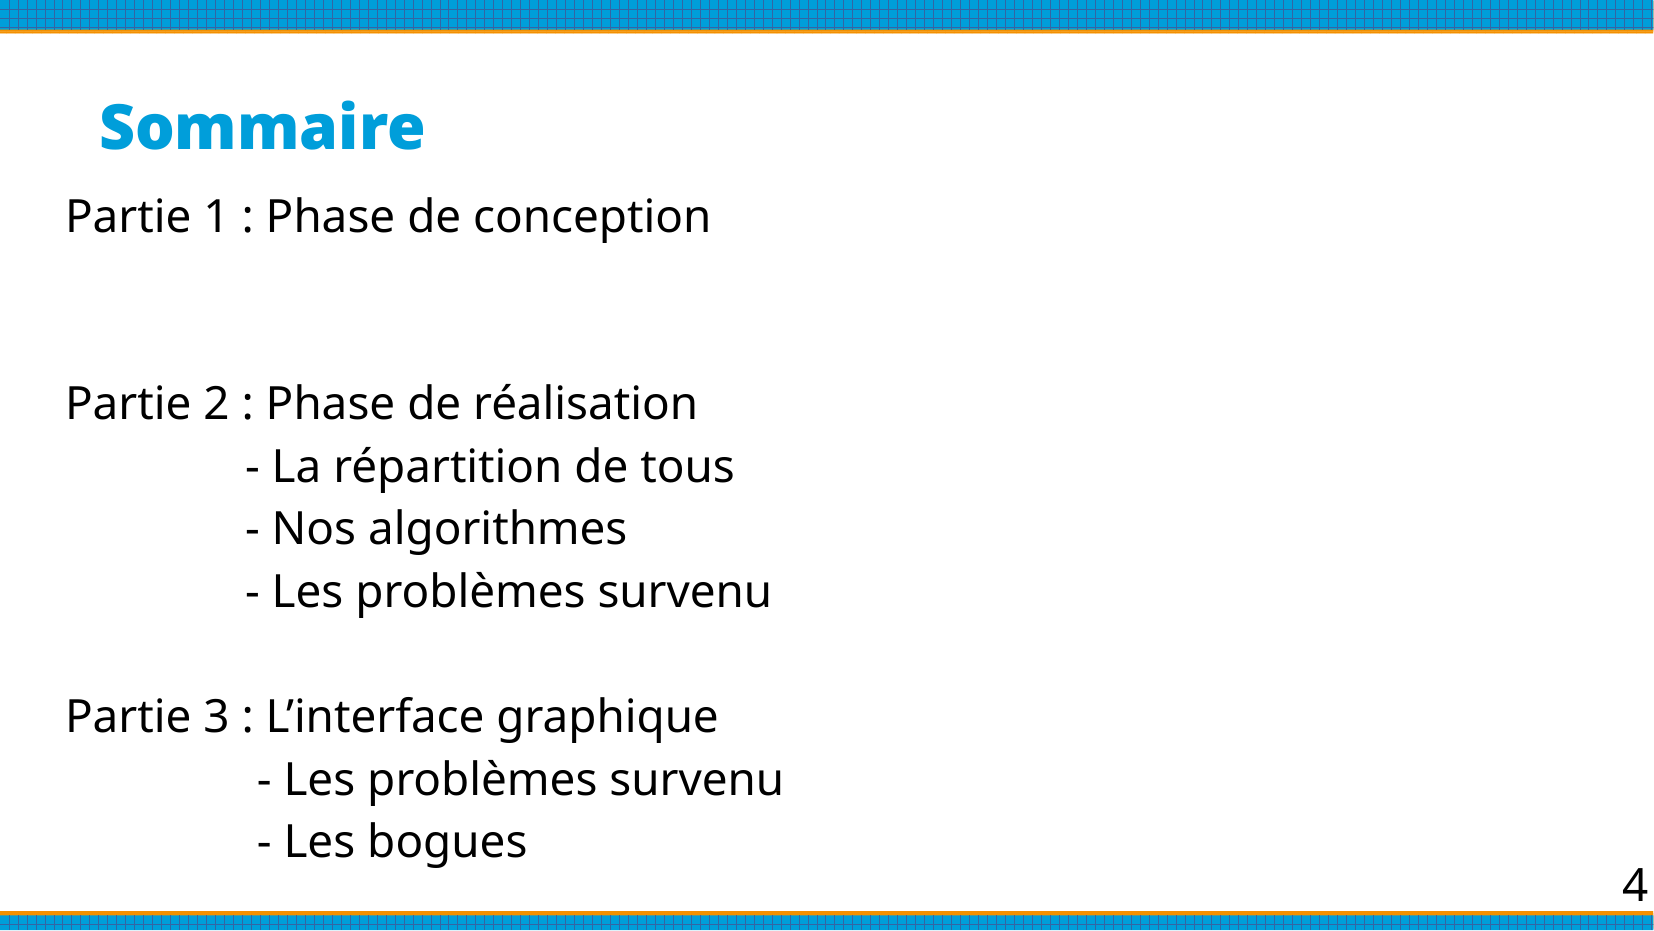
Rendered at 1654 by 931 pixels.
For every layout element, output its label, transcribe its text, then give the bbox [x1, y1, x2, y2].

text_box Partie 1 : Phase de conception Partie 2 : Phase de réalisation - La répartition de tous - Nos algorithmes - Les problèmes survenu Partie 3 : L’interface graphique - Les problèmes survenu - Les bogues Partie 4 : Conclusion [59, 177, 1595, 857]
subtitle Sommaire [82, 81, 443, 170]
text_box 4 [1616, 852, 1654, 916]
